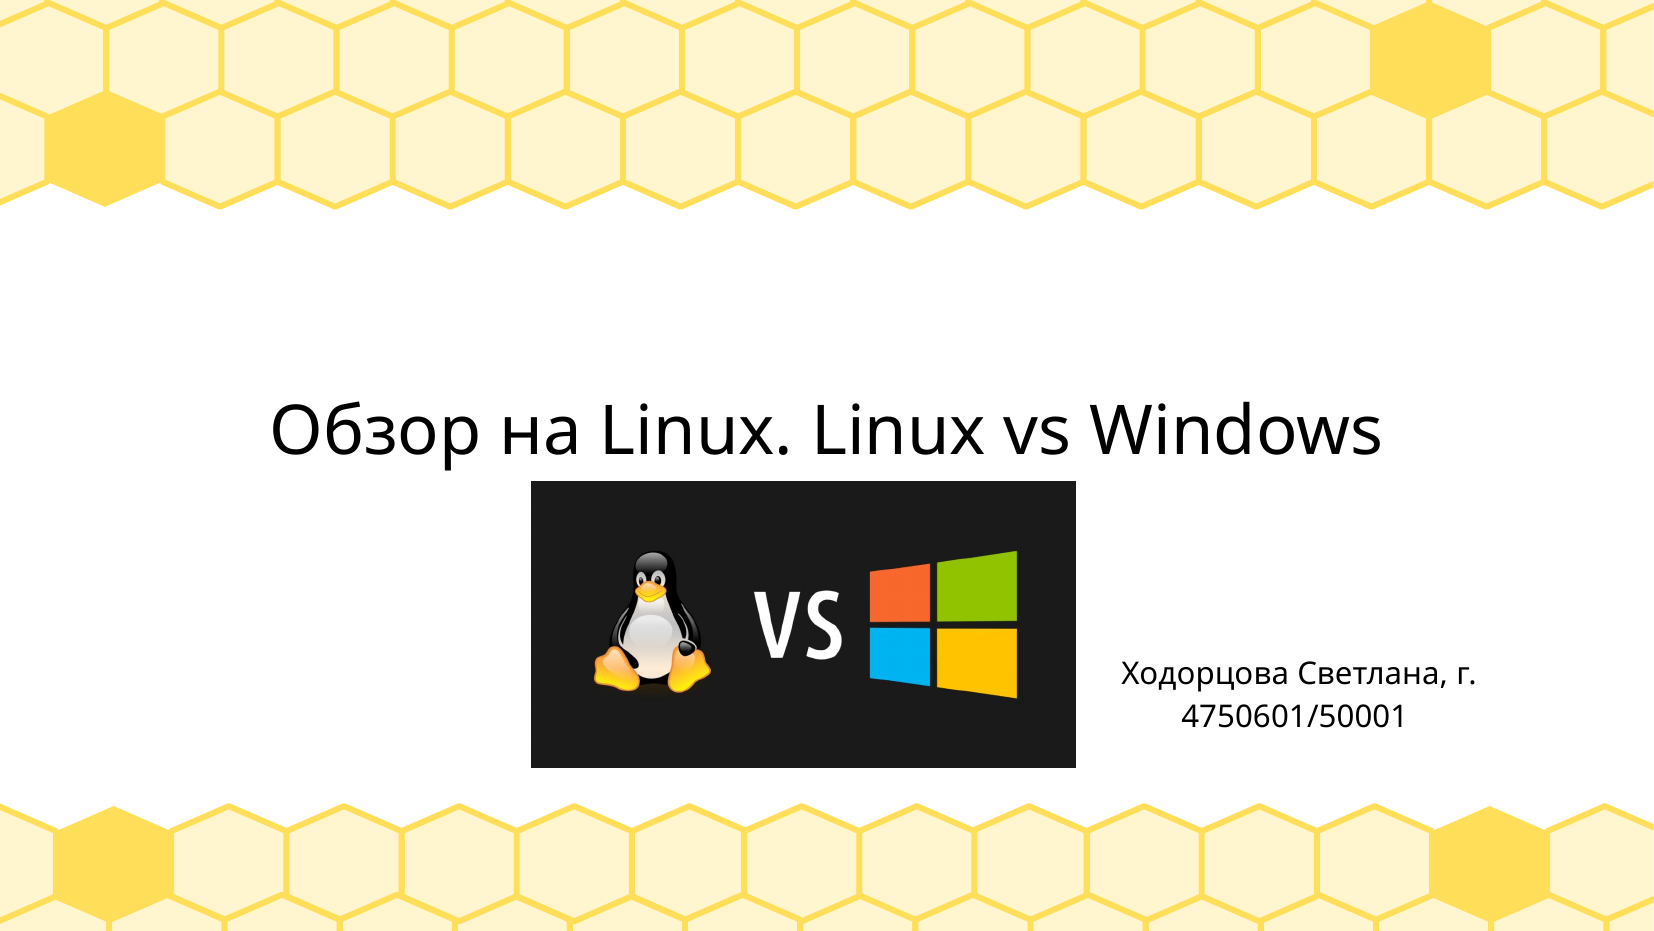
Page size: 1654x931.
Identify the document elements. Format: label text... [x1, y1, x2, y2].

picture [531, 481, 1076, 768]
title Обзор на Linux. Linux vs Windows [88, 324, 1565, 532]
subtitle Ходорцова Светлана, г. 4750601/50001 [1076, 655, 1565, 732]
